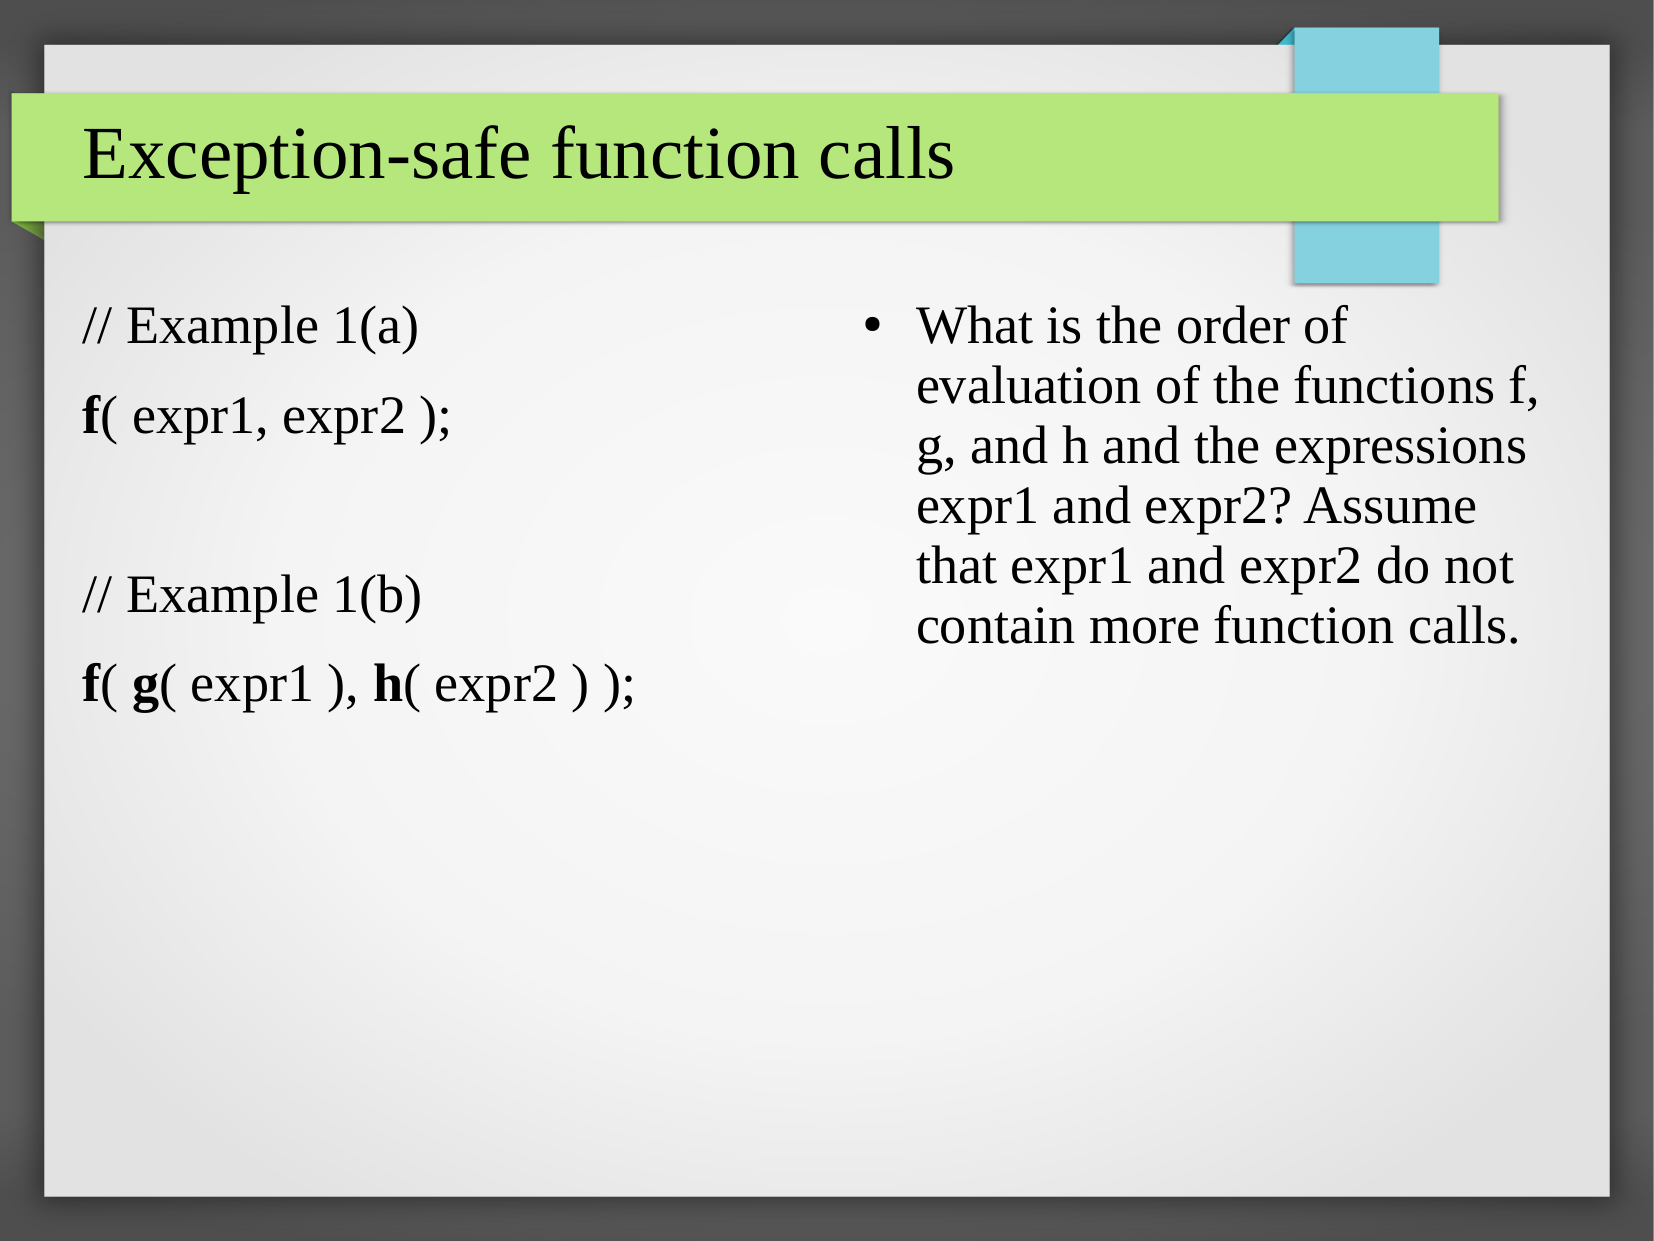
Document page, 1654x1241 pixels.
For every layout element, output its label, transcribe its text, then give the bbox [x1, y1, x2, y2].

list What is the order of evaluation of the functions f, g, and h and the expressions expr1 and expr2? Assume that expr1 and expr2 do not contain more function calls. [845, 295, 1572, 1015]
list // Example 1(a) f( expr1, expr2 ); // Example 1(b) f( g( expr1 ), h( expr2 ) ); [82, 295, 809, 1015]
title Exception-safe function calls [82, 94, 1264, 213]
picture [0, 0, 1654, 1241]
